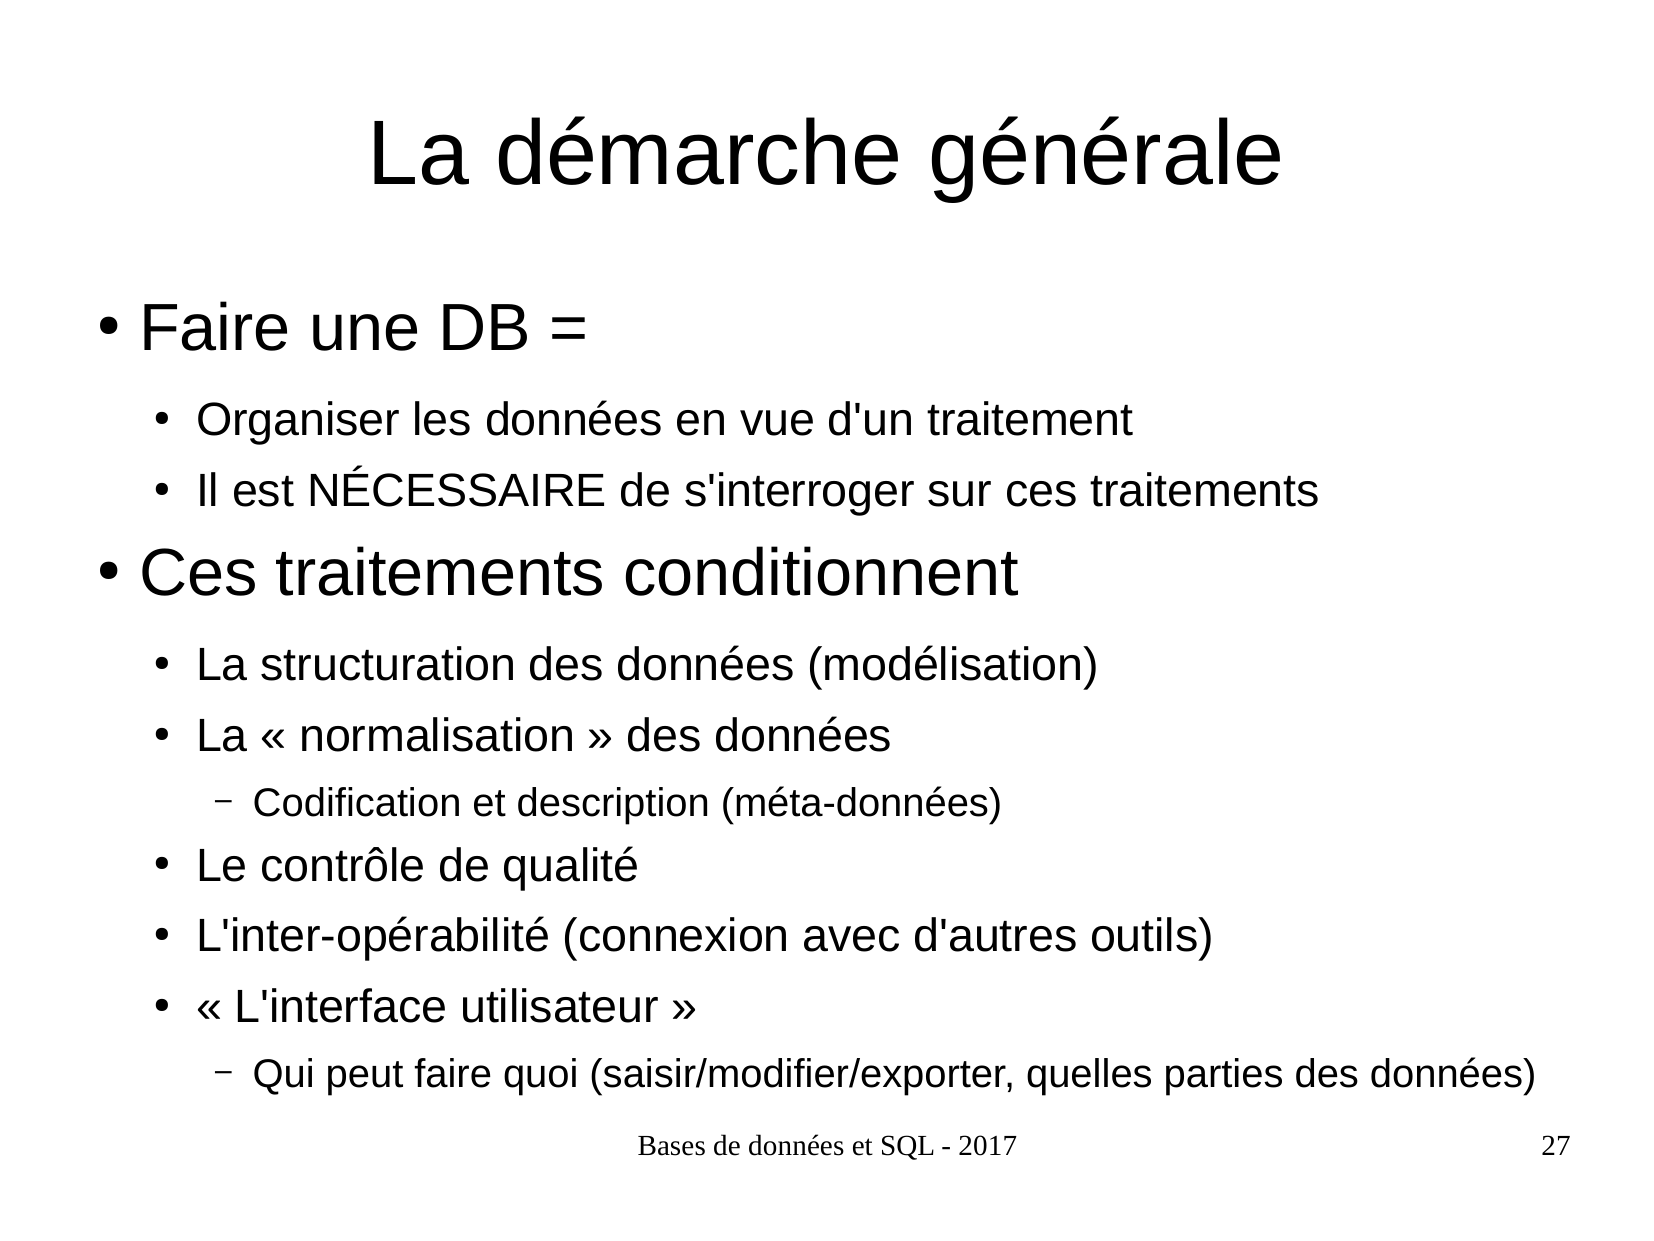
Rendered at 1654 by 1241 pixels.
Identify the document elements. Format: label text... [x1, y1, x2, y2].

title La démarche générale [82, 56, 1571, 250]
list Faire une DB = Organiser les données en vue d'un traitement Il est NÉCESSAIRE de s'interroger sur ces traitements Ces traitements conditionnent La structuration des données (modélisation) La « normalisation » des données Codification et description (méta-données) Le contrôle de qualité L'inter-opérabilité (connexion avec d'autres outils) « L'interface utilisateur » Qui peut faire quoi (saisir/modifier/exporter, quelles parties des données) [82, 290, 1571, 1109]
